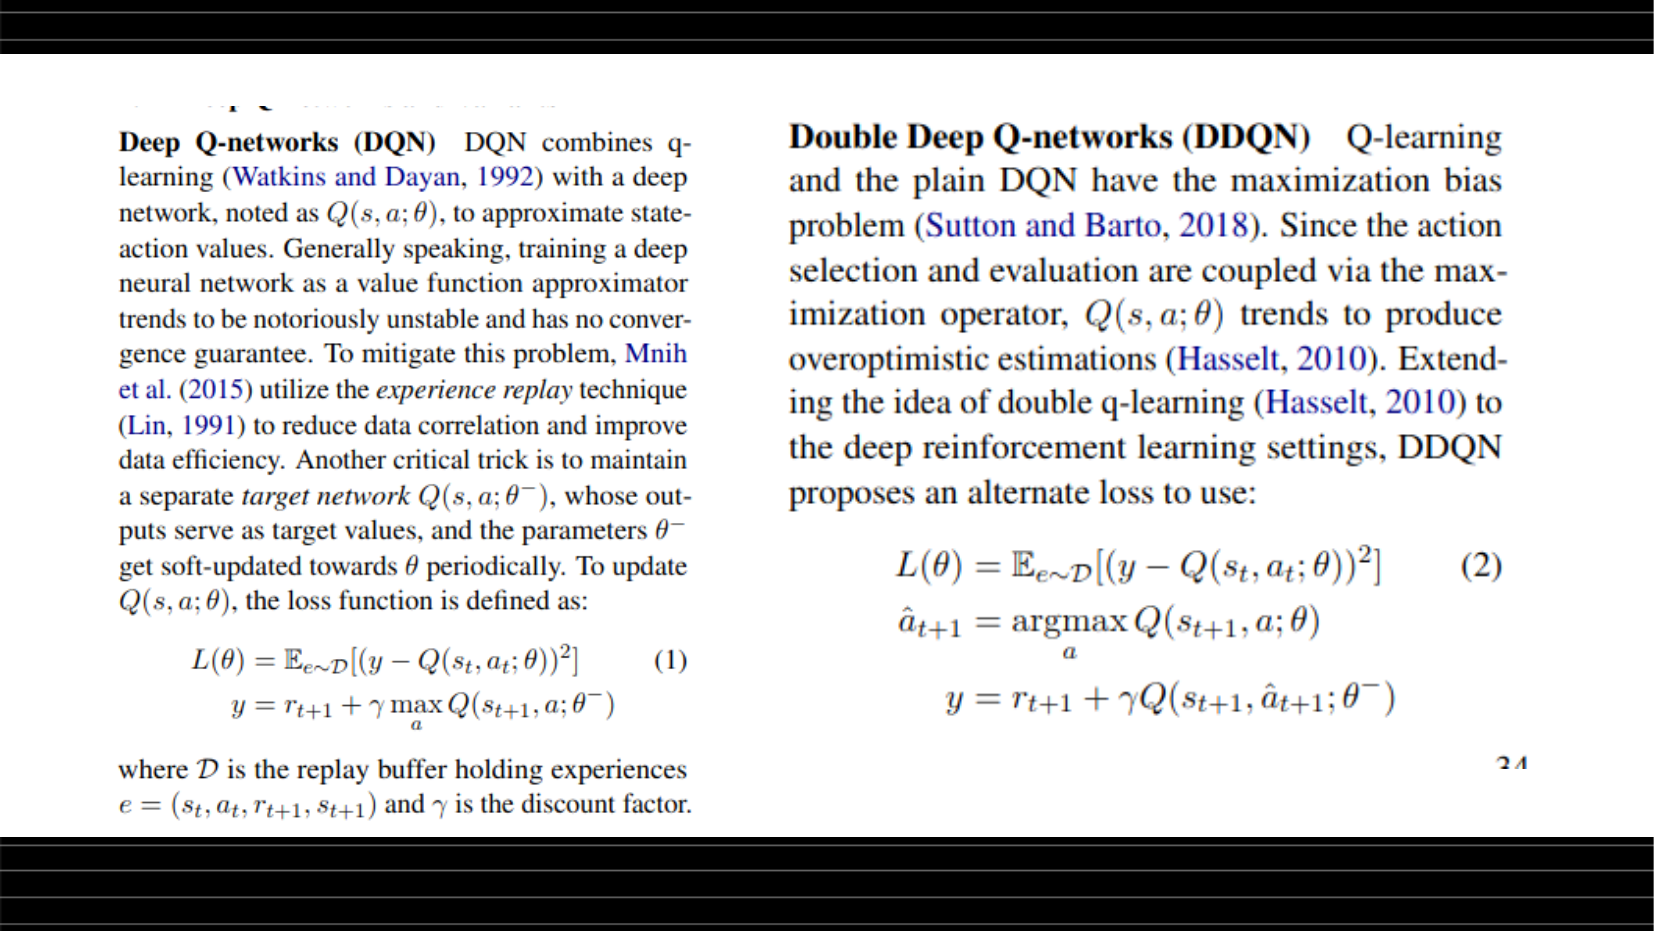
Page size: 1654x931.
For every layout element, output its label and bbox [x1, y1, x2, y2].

picture [750, 119, 1531, 769]
picture [105, 106, 710, 827]
picture [0, 837, 1654, 931]
picture [0, 0, 1654, 54]
